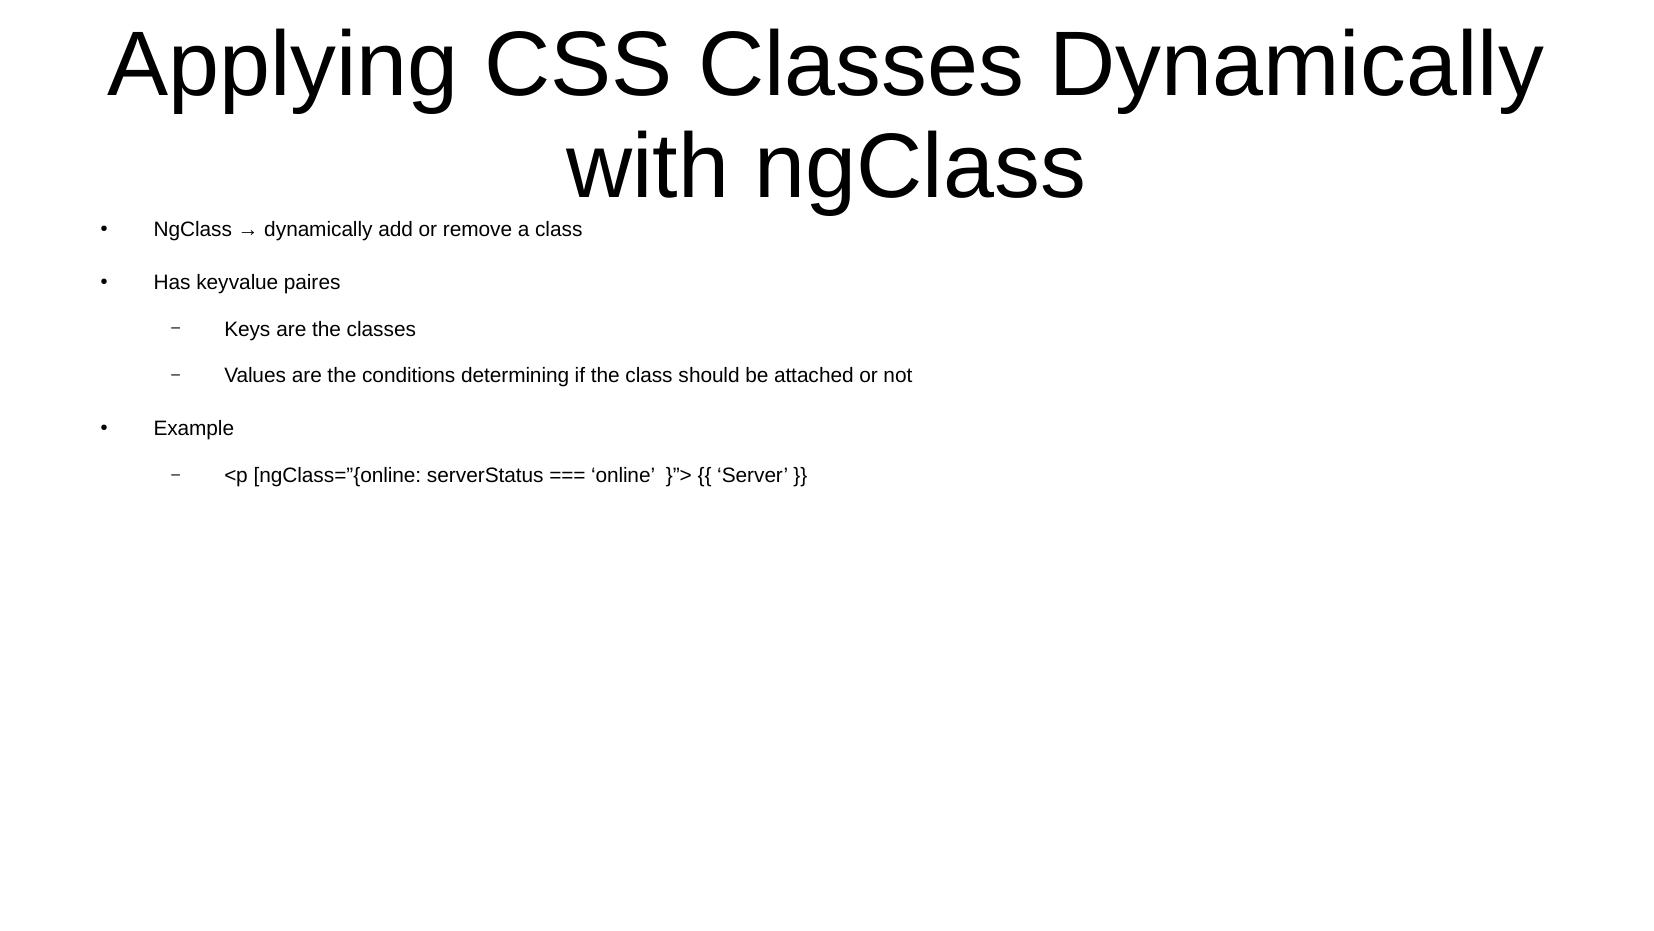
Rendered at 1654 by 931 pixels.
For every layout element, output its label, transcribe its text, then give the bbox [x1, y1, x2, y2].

title Applying CSS Classes Dynamically with ngClass [82, 12, 1571, 217]
list NgClass → dynamically add or remove a class Has keyvalue paires Keys are the classes Values are the conditions determining if the class should be attached or not Example <p [ngClass=”{online: serverStatus === ‘online’ }”> {{ ‘Server’ }} [82, 217, 1636, 901]
